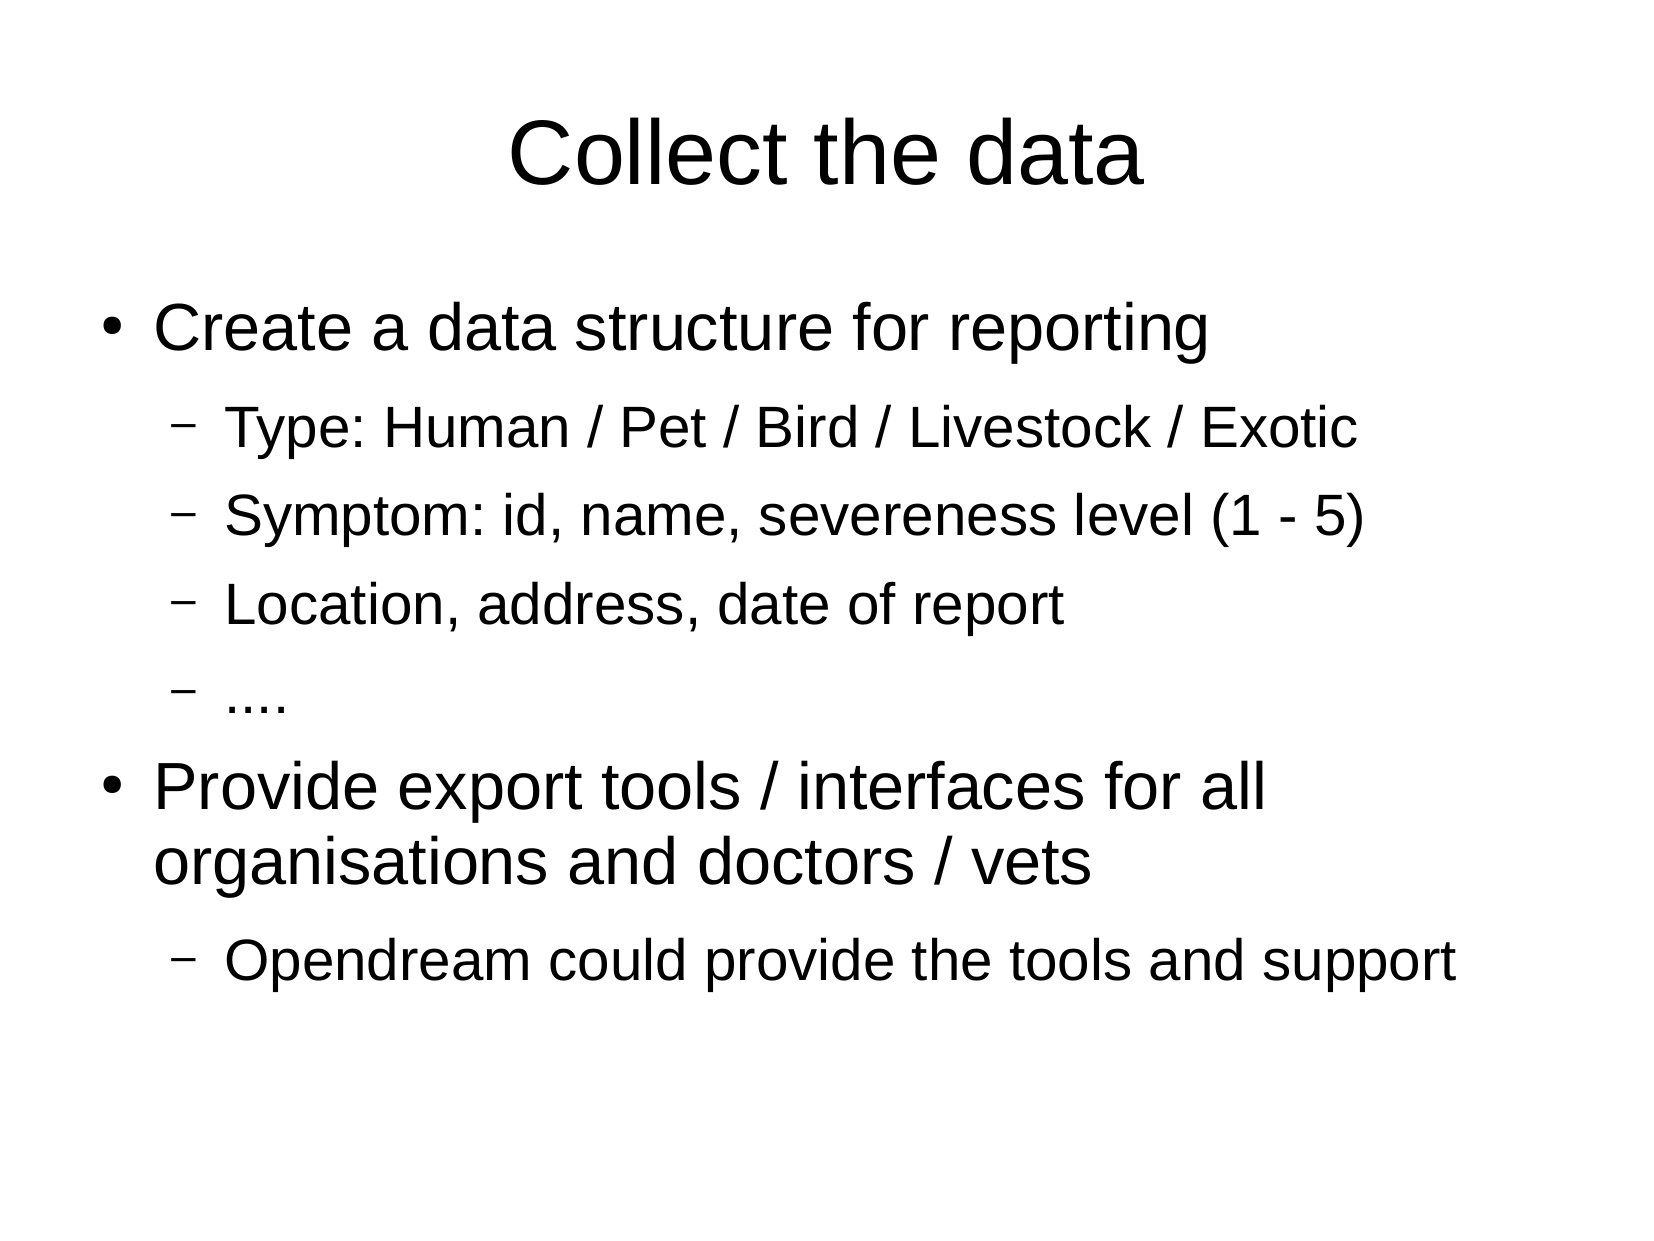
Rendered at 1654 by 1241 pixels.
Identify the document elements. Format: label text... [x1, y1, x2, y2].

title Collect the data [82, 49, 1571, 257]
list Create a data structure for reporting Type: Human / Pet / Bird / Livestock / Exotic Symptom: id, name, severeness level (1 - 5) Location, address, date of report .... Provide export tools / interfaces for all organisations and doctors / vets Opendream could provide the tools and support [82, 290, 1548, 1087]
